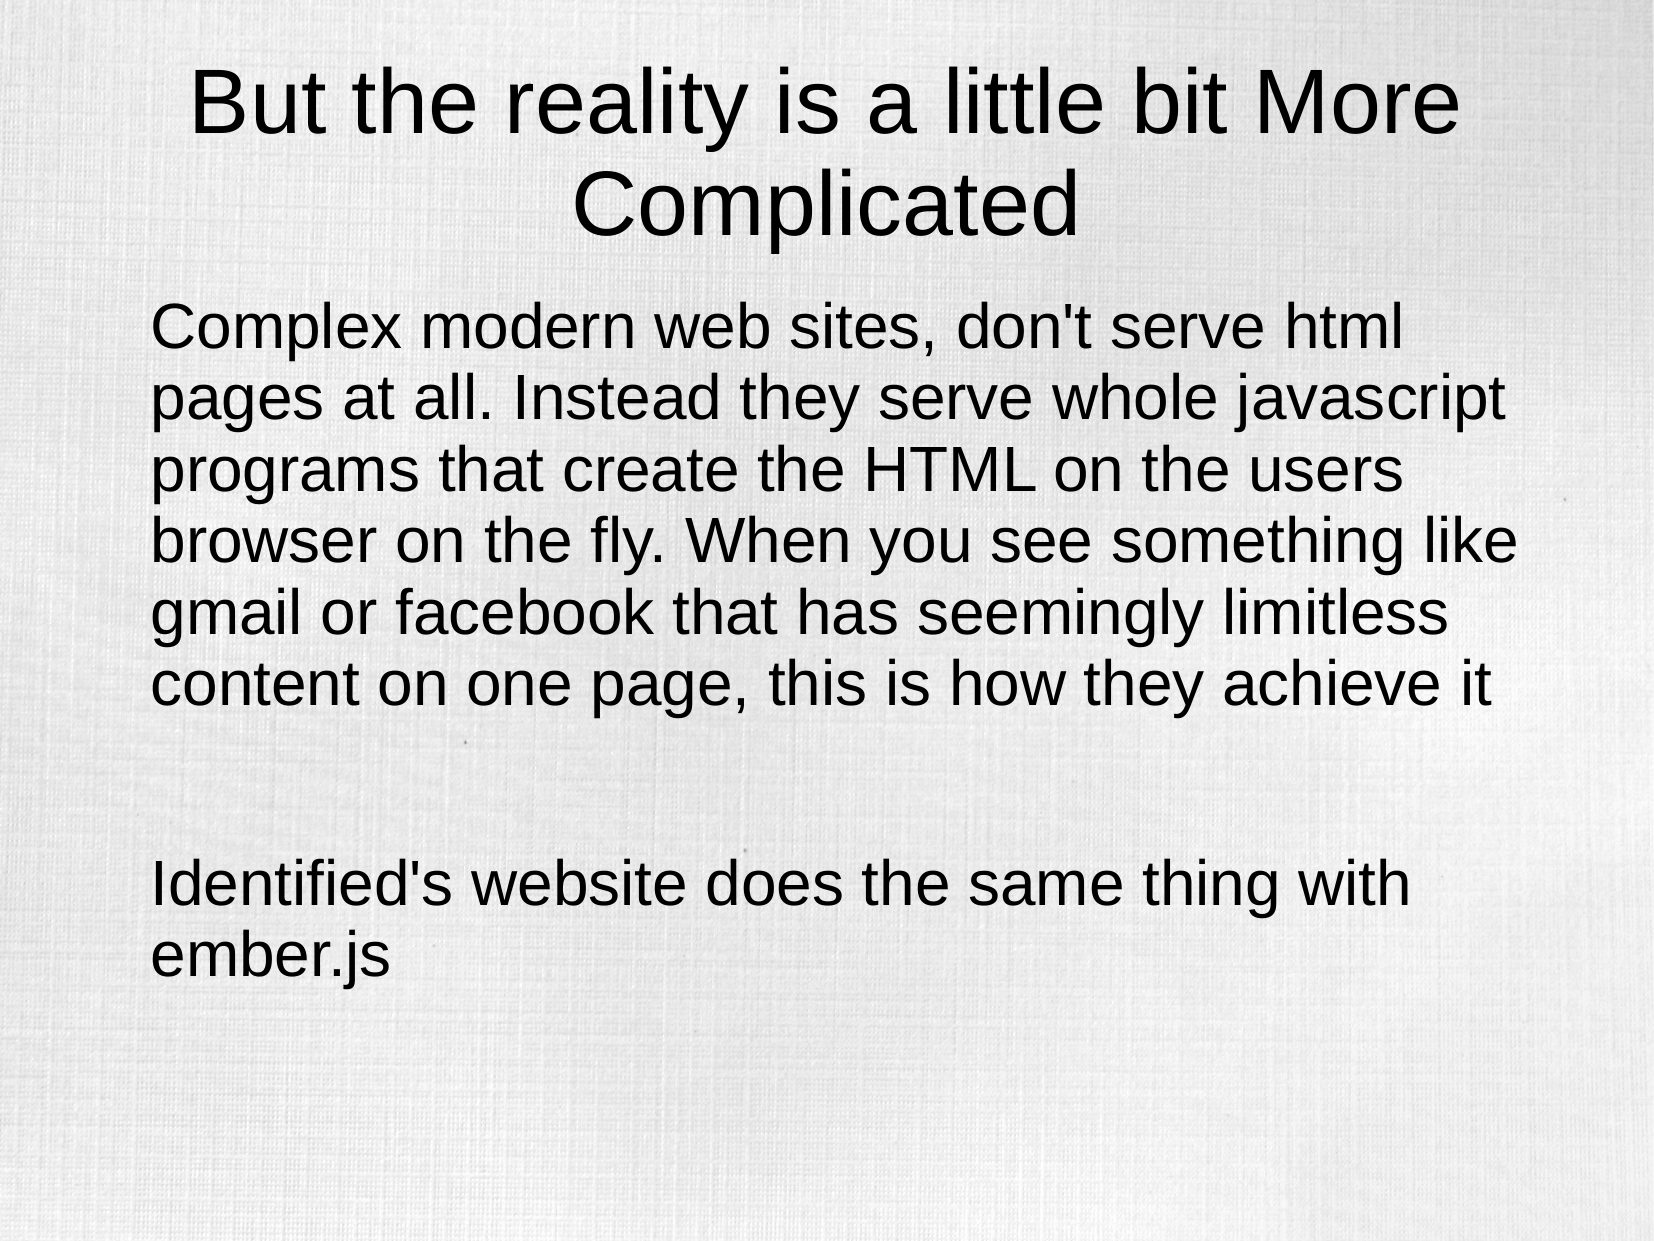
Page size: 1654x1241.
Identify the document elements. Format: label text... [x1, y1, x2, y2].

title But the reality is a little bit More Complicated [82, 49, 1571, 257]
picture [0, 0, 1654, 1241]
list Complex modern web sites, don't serve html pages at all. Instead they serve whole javascript programs that create the HTML on the users browser on the fly. When you see something like gmail or facebook that has seemingly limitless content on one page, this is how they achieve it Identified's website does the same thing with ember.js [82, 290, 1538, 1010]
